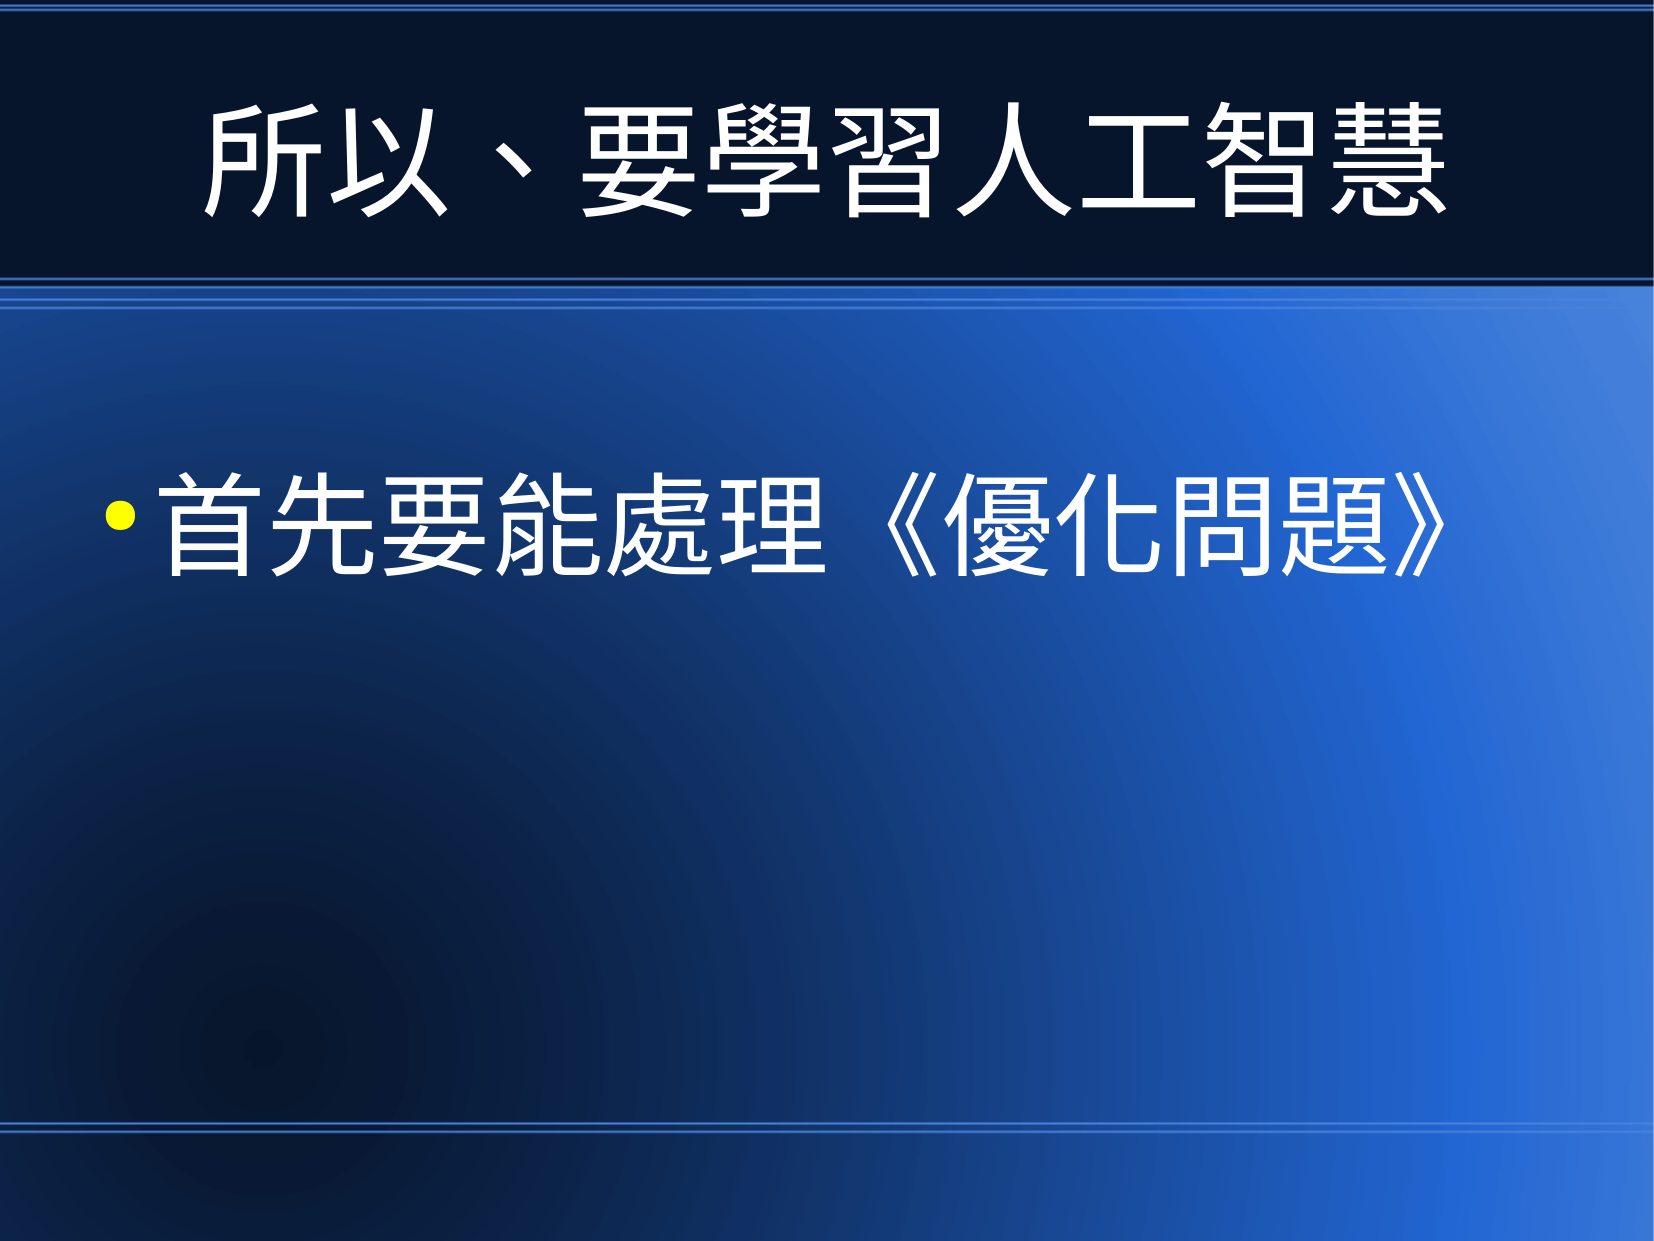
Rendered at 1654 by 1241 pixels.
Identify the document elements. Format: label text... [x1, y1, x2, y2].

title 所以、要學習人工智慧 [82, 49, 1571, 257]
list 首先要能處理《優化問題》 [82, 355, 1571, 1241]
picture [0, 0, 1654, 1241]
